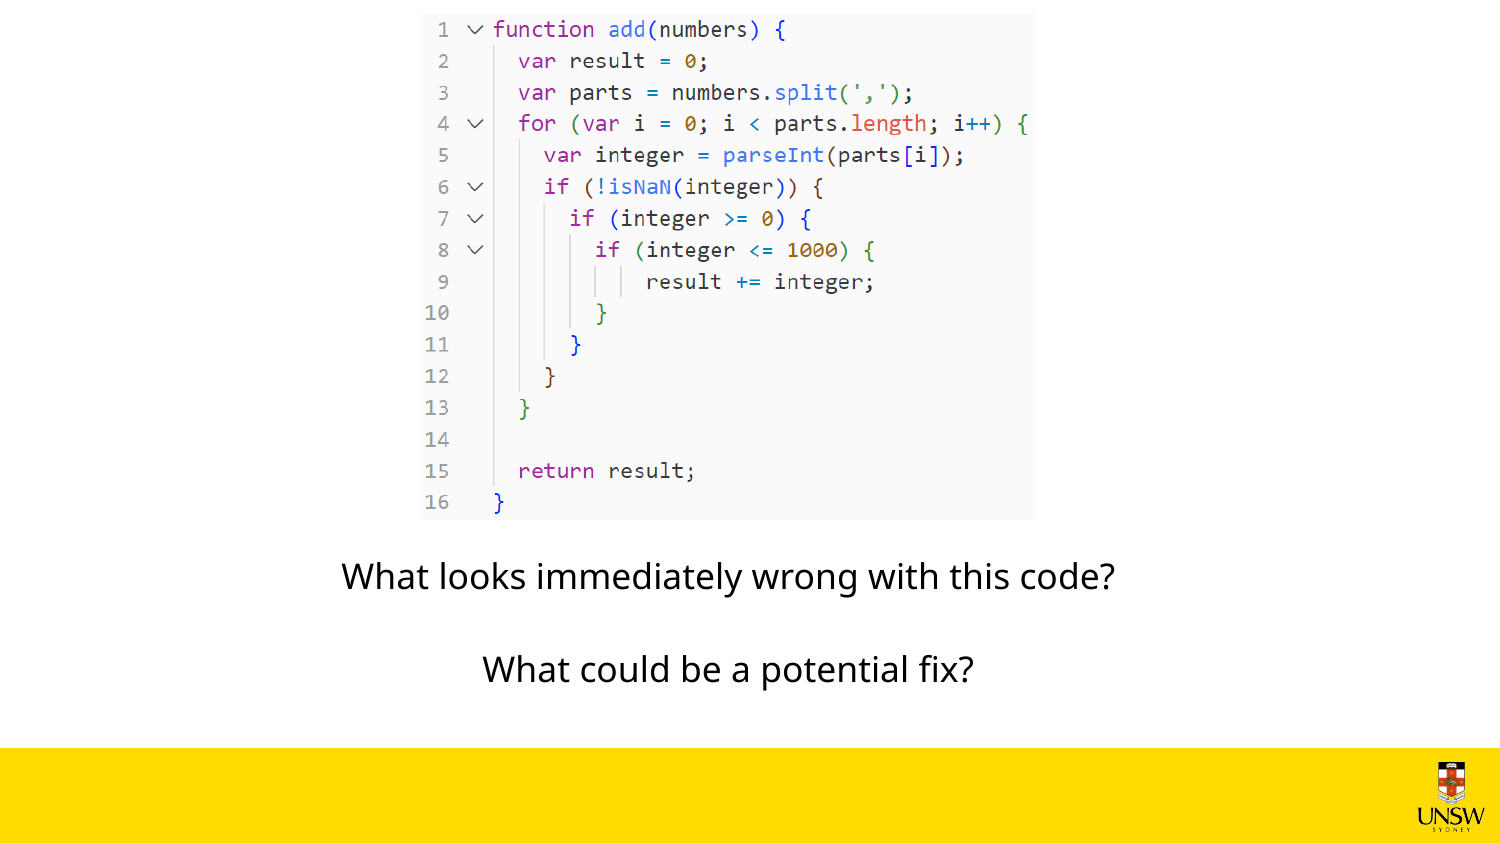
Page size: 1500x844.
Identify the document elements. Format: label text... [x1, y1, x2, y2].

text_box What could be a potential fix? [48, 632, 1409, 705]
picture [421, 14, 1036, 520]
text_box What looks immediately wrong with this code? [48, 539, 1409, 612]
picture [1418, 762, 1485, 832]
